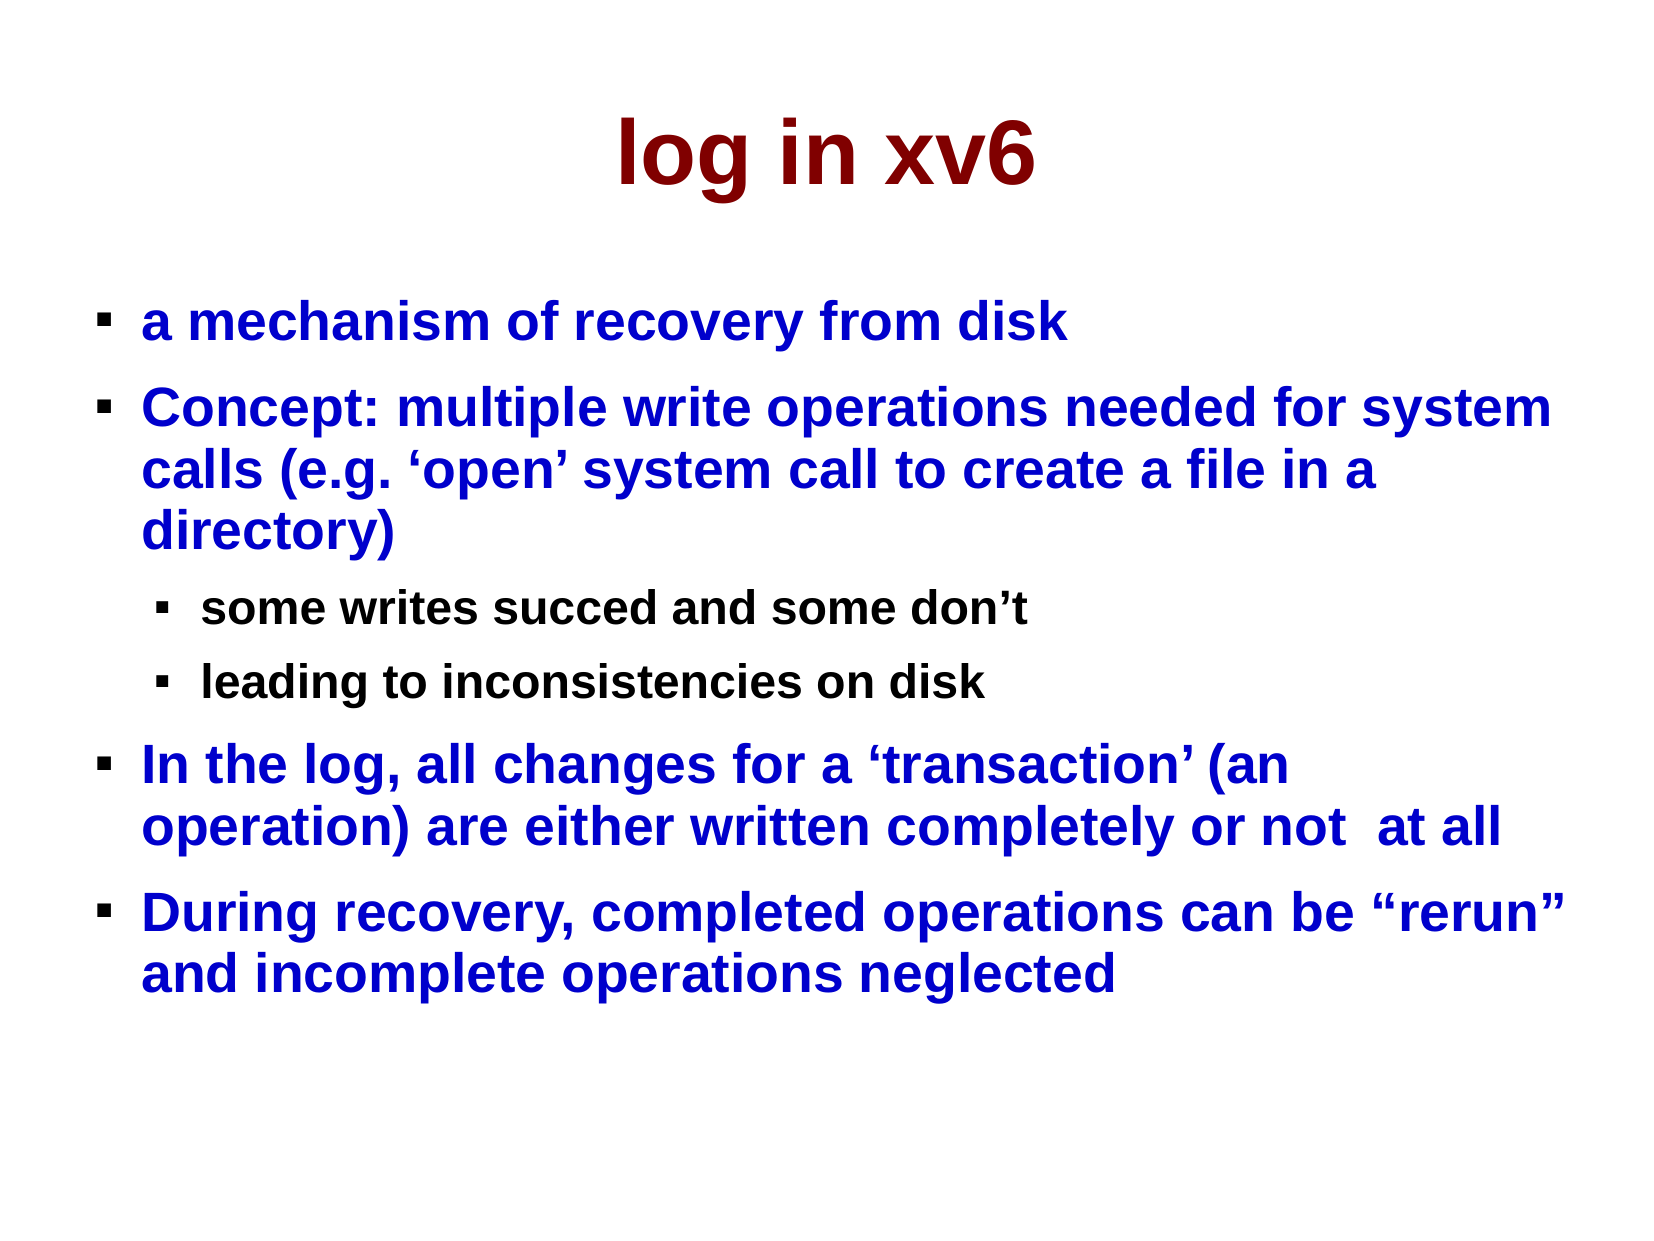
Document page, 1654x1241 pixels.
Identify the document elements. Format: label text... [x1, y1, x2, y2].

list a mechanism of recovery from disk Concept: multiple write operations needed for system calls (e.g. ‘open’ system call to create a file in a directory) some writes succed and some don’t leading to inconsistencies on disk In the log, all changes for a ‘transaction’ (an operation) are either written completely or not at all During recovery, completed operations can be “rerun” and incomplete operations neglected [82, 290, 1571, 1010]
title log in xv6 [82, 49, 1571, 257]
